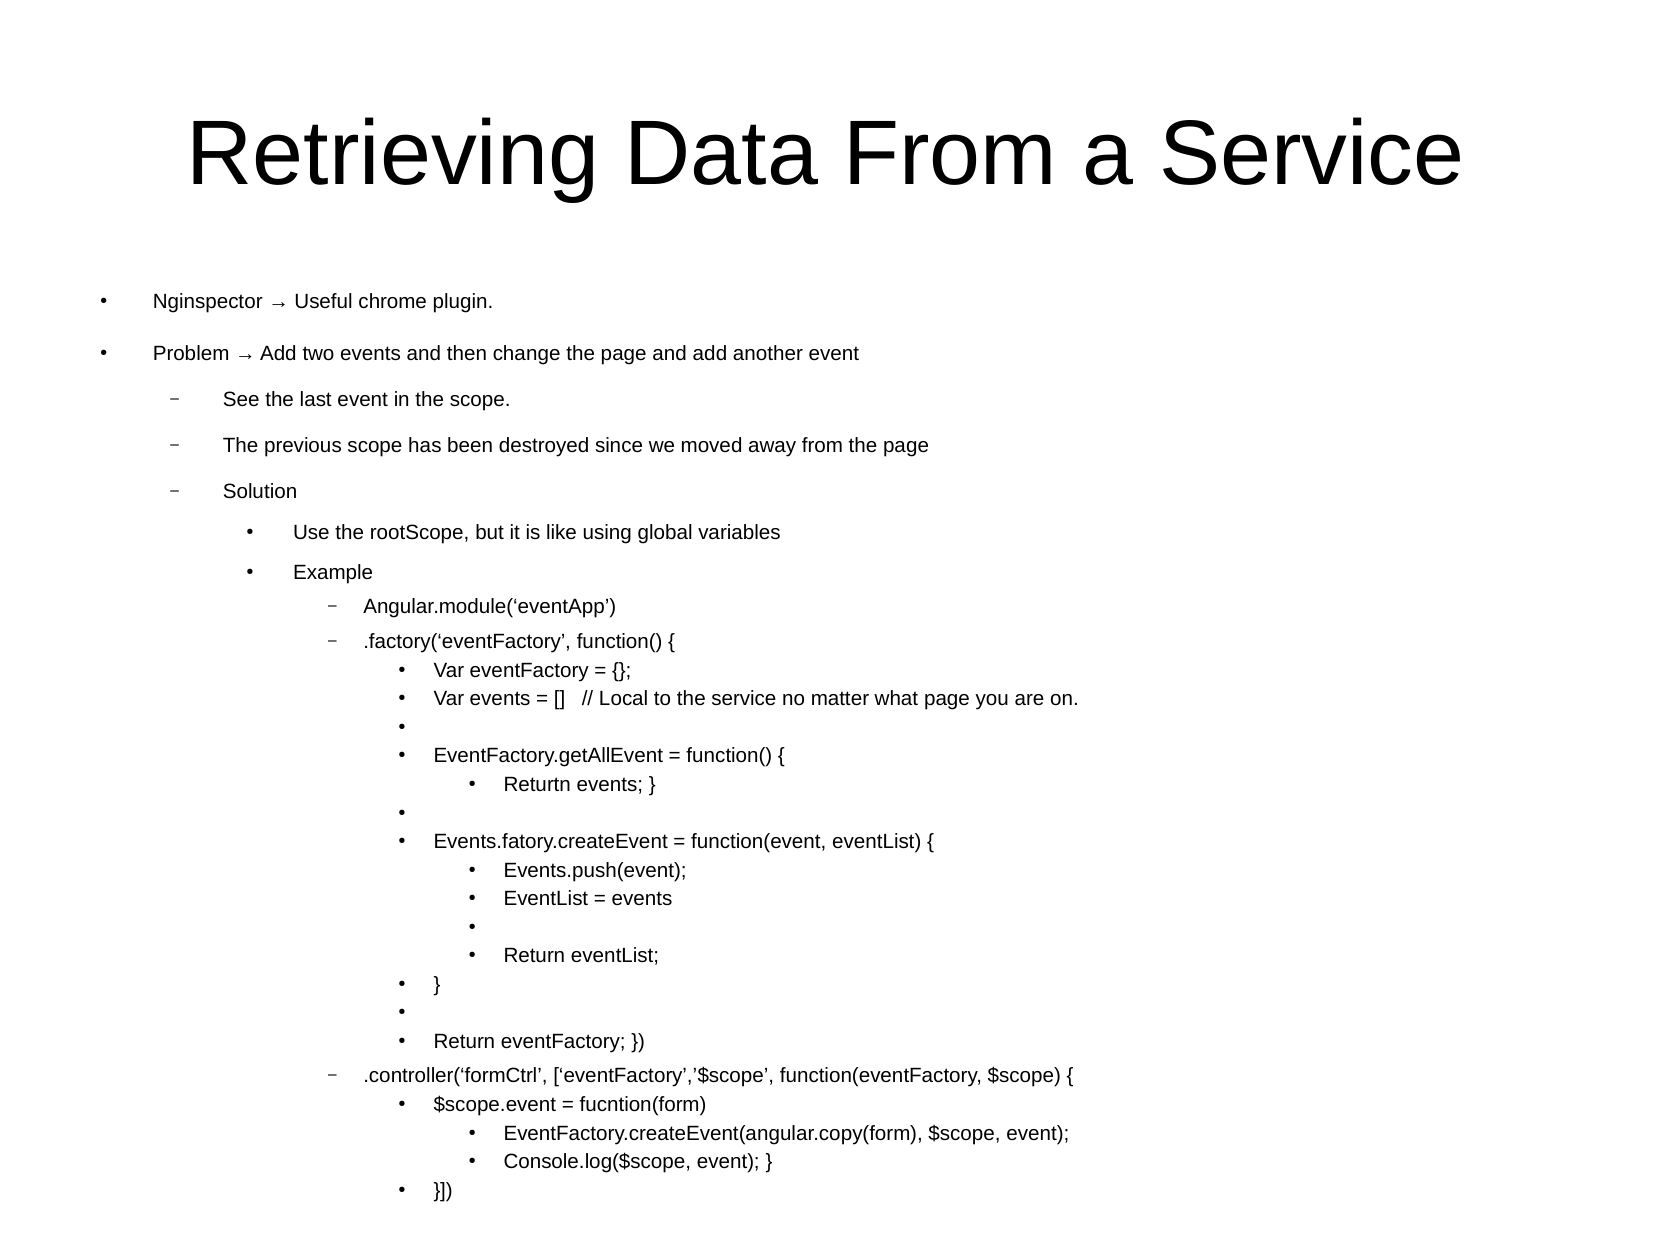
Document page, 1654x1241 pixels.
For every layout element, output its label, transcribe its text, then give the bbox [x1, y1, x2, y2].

list Nginspector → Useful chrome plugin. Problem → Add two events and then change the page and add another event See the last event in the scope. The previous scope has been destroyed since we moved away from the page Solution Use the rootScope, but it is like using global variables Example Angular.module(‘eventApp’) .factory(‘eventFactory’, function() { Var eventFactory = {}; Var events = [] // Local to the service no matter what page you are on. EventFactory.getAllEvent = function() { Returtn events; } Events.fatory.createEvent = function(event, eventList) { Events.push(event); EventList = events Return eventList; } Return eventFactory; }) .controller(‘formCtrl’, [‘eventFactory’,’$scope’, function(eventFactory, $scope) { $scope.event = fucntion(form) EventFactory.createEvent(angular.copy(form), $scope, event); Console.log($scope, event); } }]) [82, 290, 1571, 1216]
title Retrieving Data From a Service [82, 49, 1571, 257]
